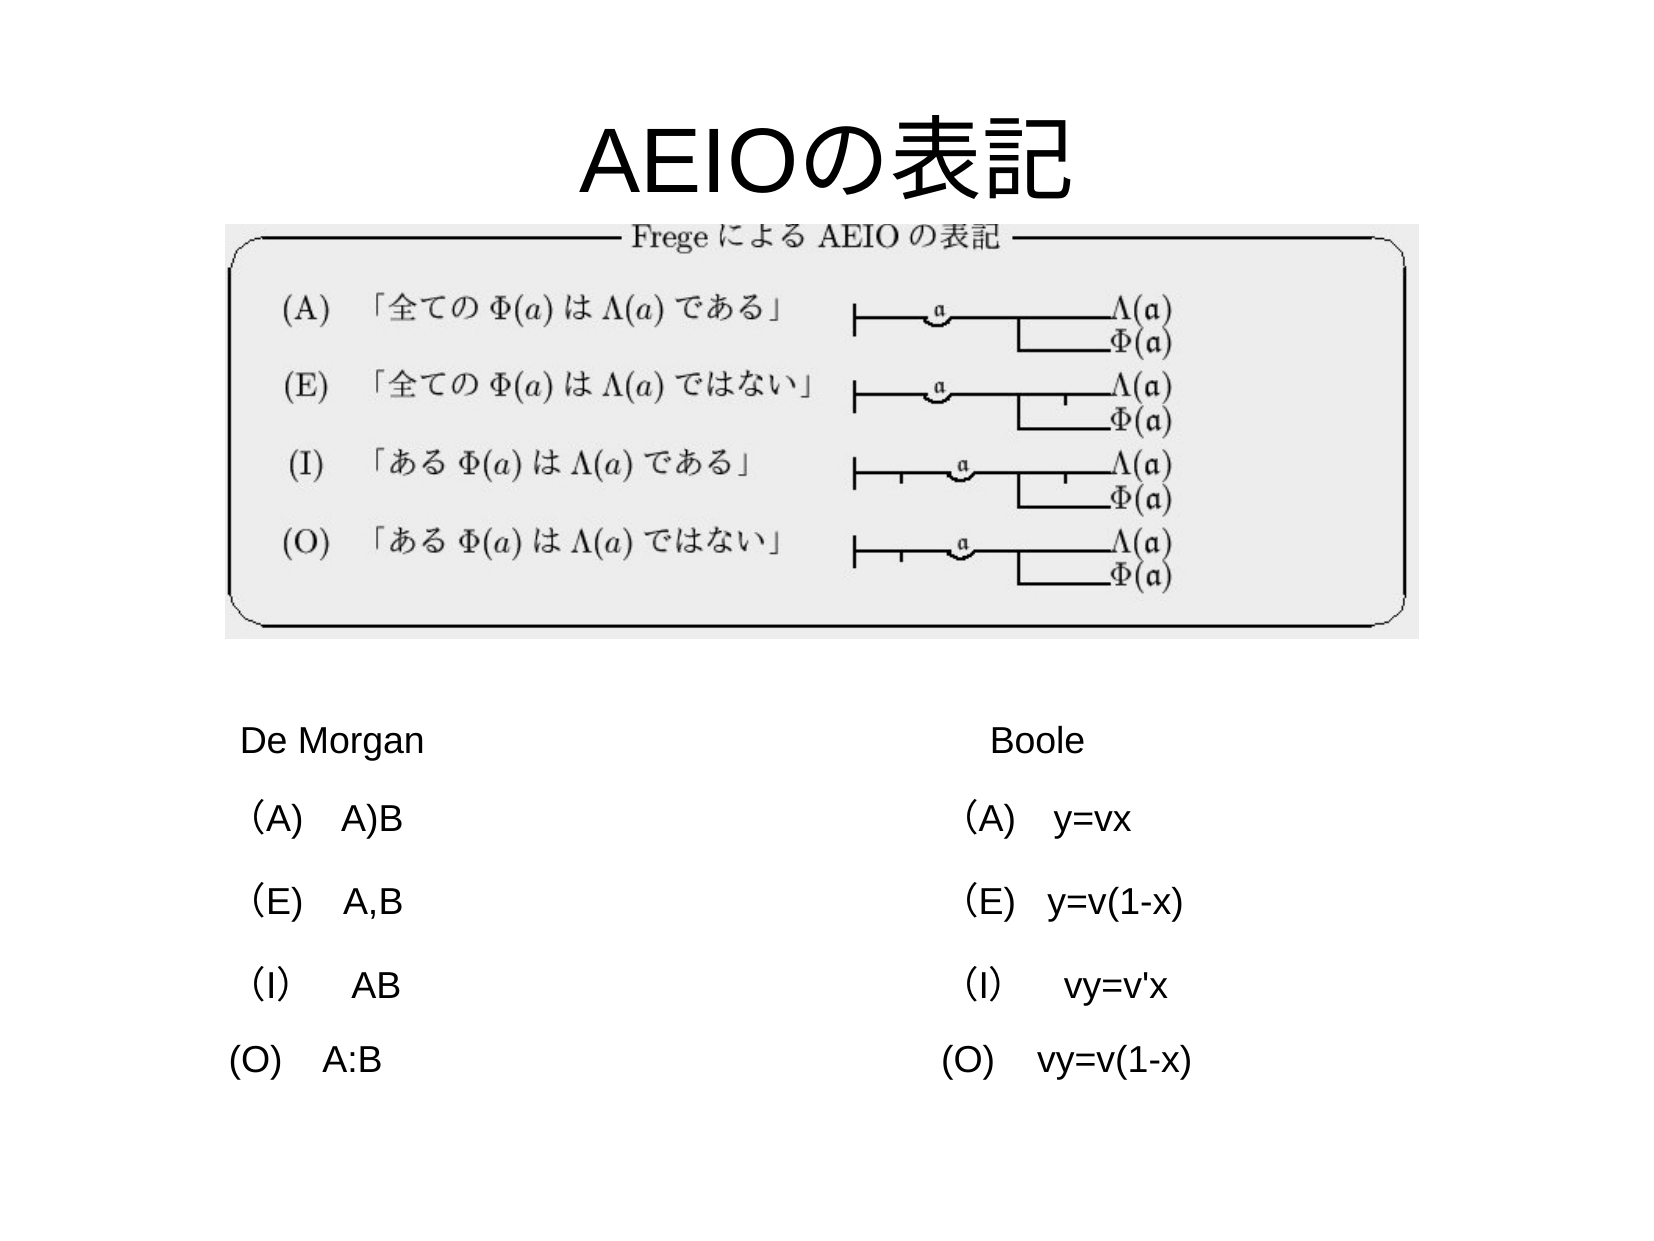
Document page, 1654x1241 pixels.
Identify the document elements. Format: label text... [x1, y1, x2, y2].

text_box De Morgan [225, 712, 450, 768]
title AEIOの表記 [82, 56, 1571, 250]
list （A) A)B （E) A,B （I） AB (O) A:B [157, 787, 751, 1088]
text_box Boole [975, 712, 1107, 768]
list （A) y=vx （E) y=v(1-x) （I） vy=v'x (O) vy=v(1-x) [870, 787, 1463, 1088]
picture [225, 224, 1419, 639]
